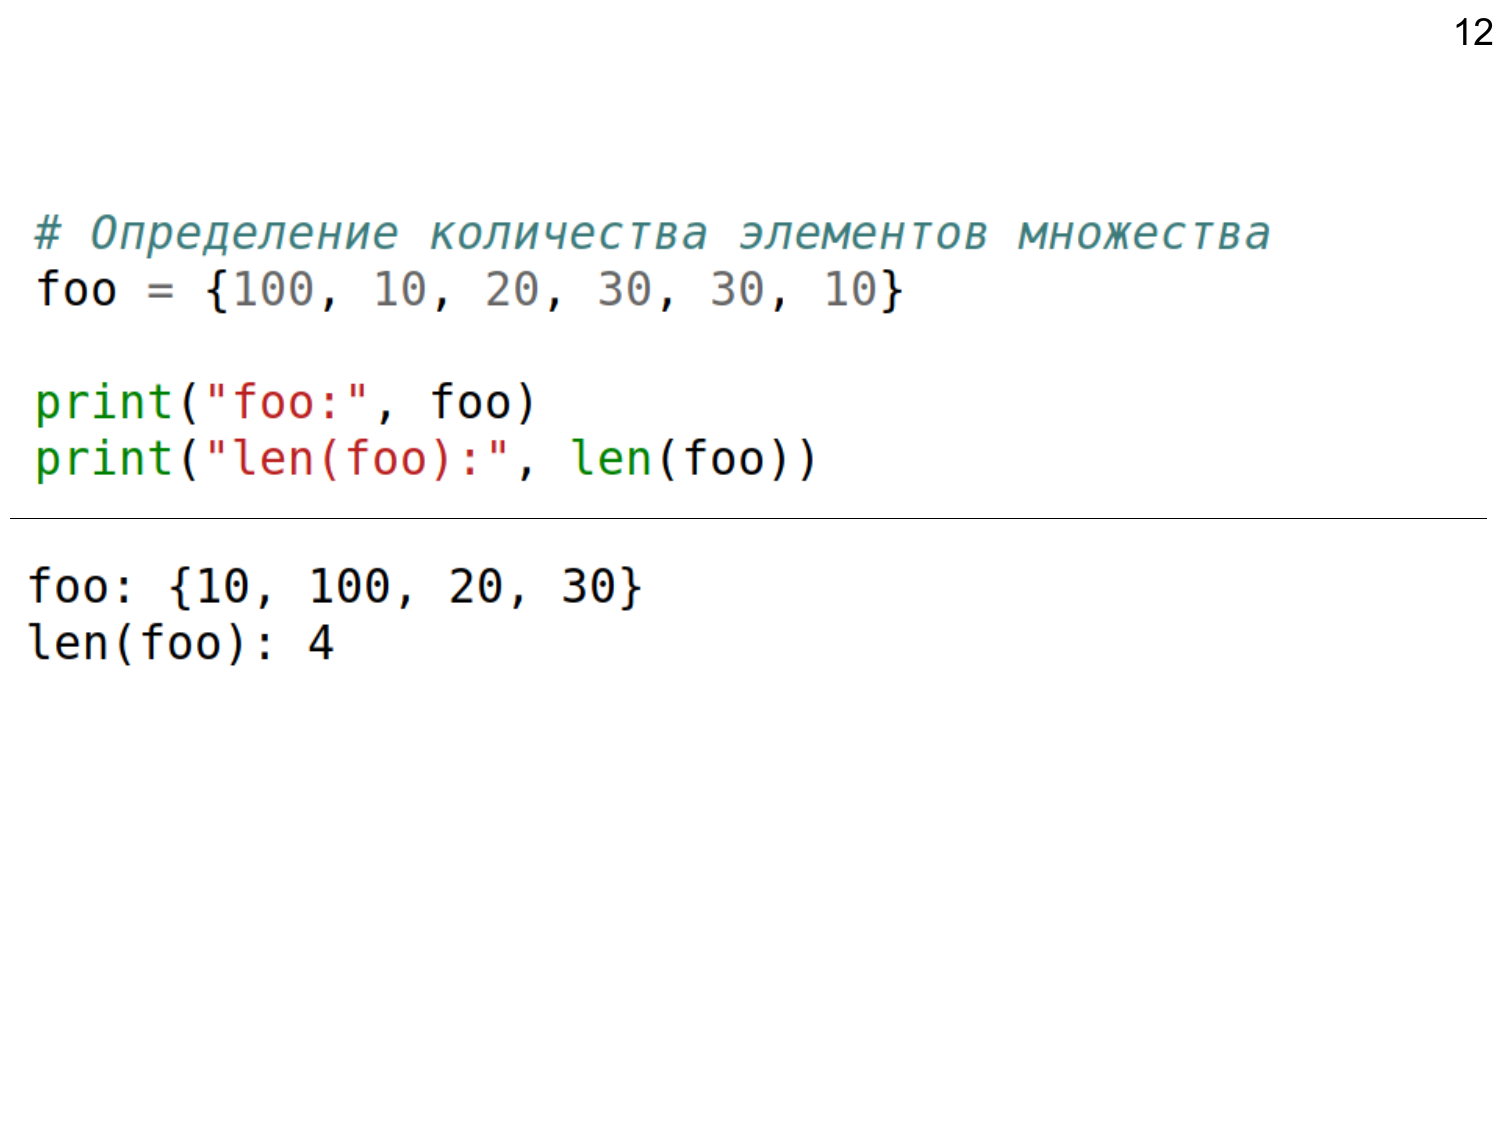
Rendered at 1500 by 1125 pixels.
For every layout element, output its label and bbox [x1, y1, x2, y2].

picture [23, 196, 1285, 500]
picture [16, 551, 650, 672]
